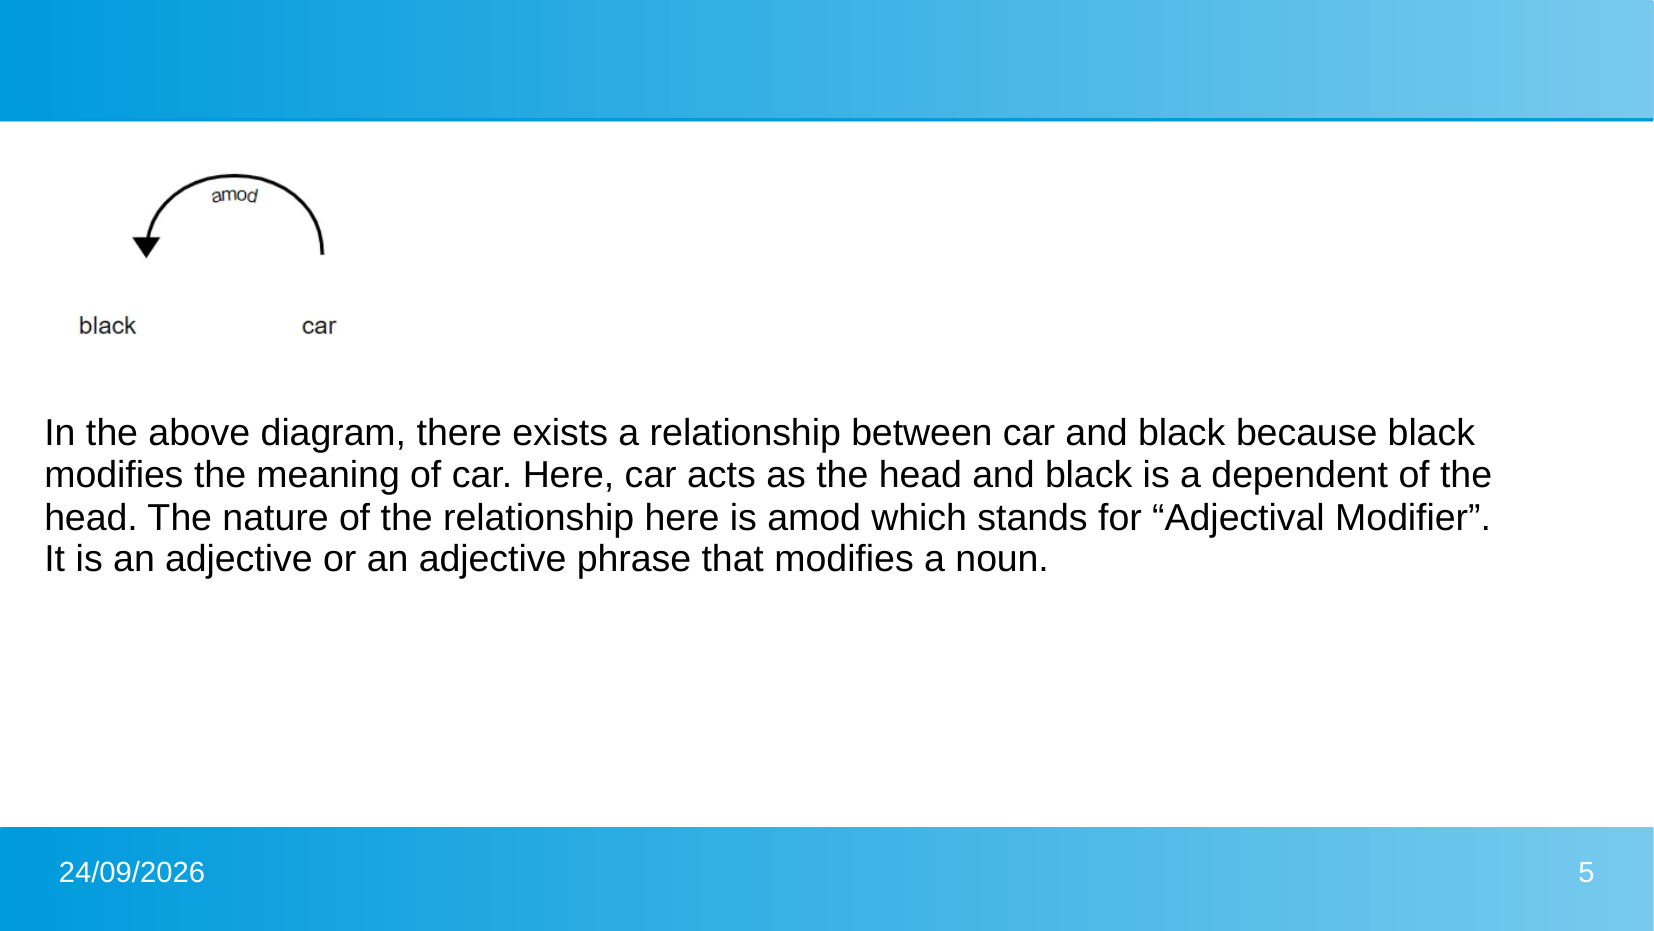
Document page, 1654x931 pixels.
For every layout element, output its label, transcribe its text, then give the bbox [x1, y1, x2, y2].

text_box In the above diagram, there exists a relationship between car and black because black modifies the meaning of car. Here, car acts as the head and black is a dependent of the head. The nature of the relationship here is amod which stands for “Adjectival Modifier”. It is an adjective or an adjective phrase that modifies a noun. [29, 404, 1536, 798]
picture [29, 147, 414, 355]
